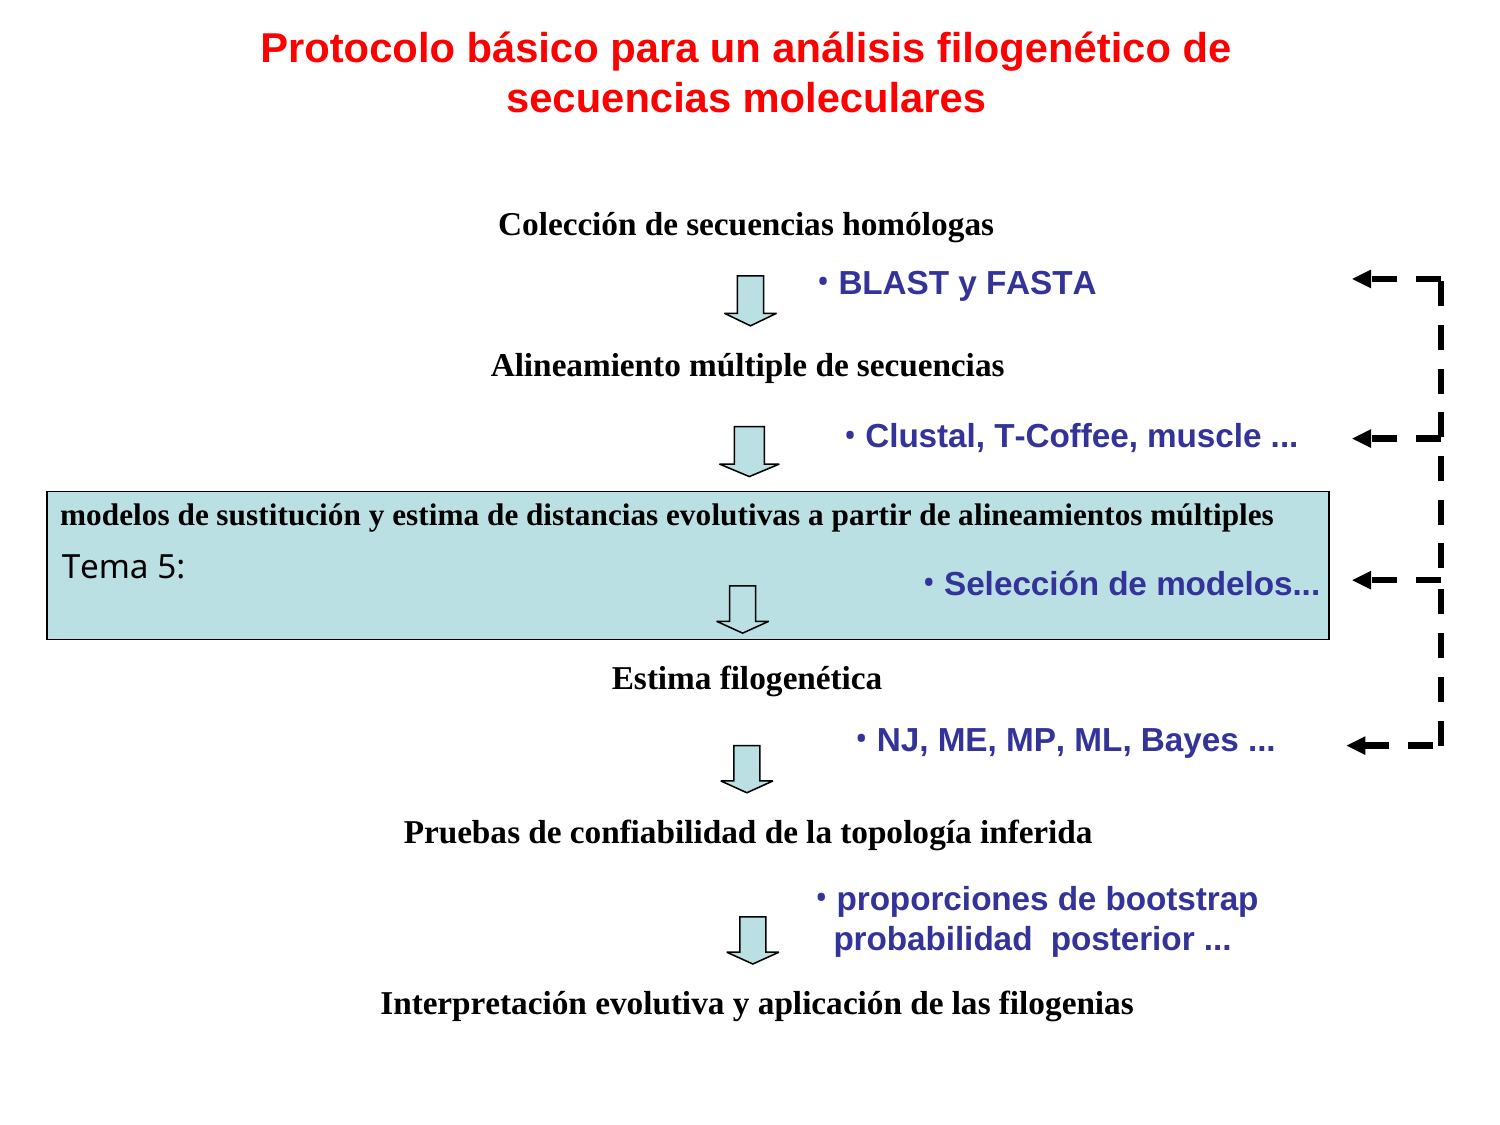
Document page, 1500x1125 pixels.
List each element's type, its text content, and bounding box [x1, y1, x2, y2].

text_box Estima filogenética [597, 648, 898, 705]
text_box Clustal, T-Coffee, muscle ... [828, 406, 1324, 463]
text_box Selección de modelos... [907, 554, 1346, 610]
text_box [720, 745, 773, 793]
text_box [724, 275, 777, 326]
text_box NJ, ME, MP, ML, Bayes ... [840, 710, 1301, 766]
text_box [716, 585, 769, 634]
text_box Interpretación evolutiva y aplicación de las filogenias [365, 973, 1151, 1030]
text_box Colección de secuencias homólogas [483, 194, 1010, 250]
text_box proporciones de bootstrap probabilidad posterior ... [800, 869, 1284, 965]
text_box Tema 5: [47, 540, 1329, 640]
text_box Protocolo básico para un análisis filogenético de secuencias moleculares [192, 13, 1300, 129]
text_box Pruebas de confiabilidad de la topología inferida [389, 802, 1109, 898]
text_box Alineamiento múltiple de secuencias [123, 335, 1373, 392]
text_box [726, 916, 779, 965]
text_box [719, 426, 780, 477]
text_box modelos de sustitución y estima de distancias evolutivas a partir de alineamientos múltiples [45, 486, 1337, 540]
text_box BLAST y FASTA [802, 253, 1113, 309]
